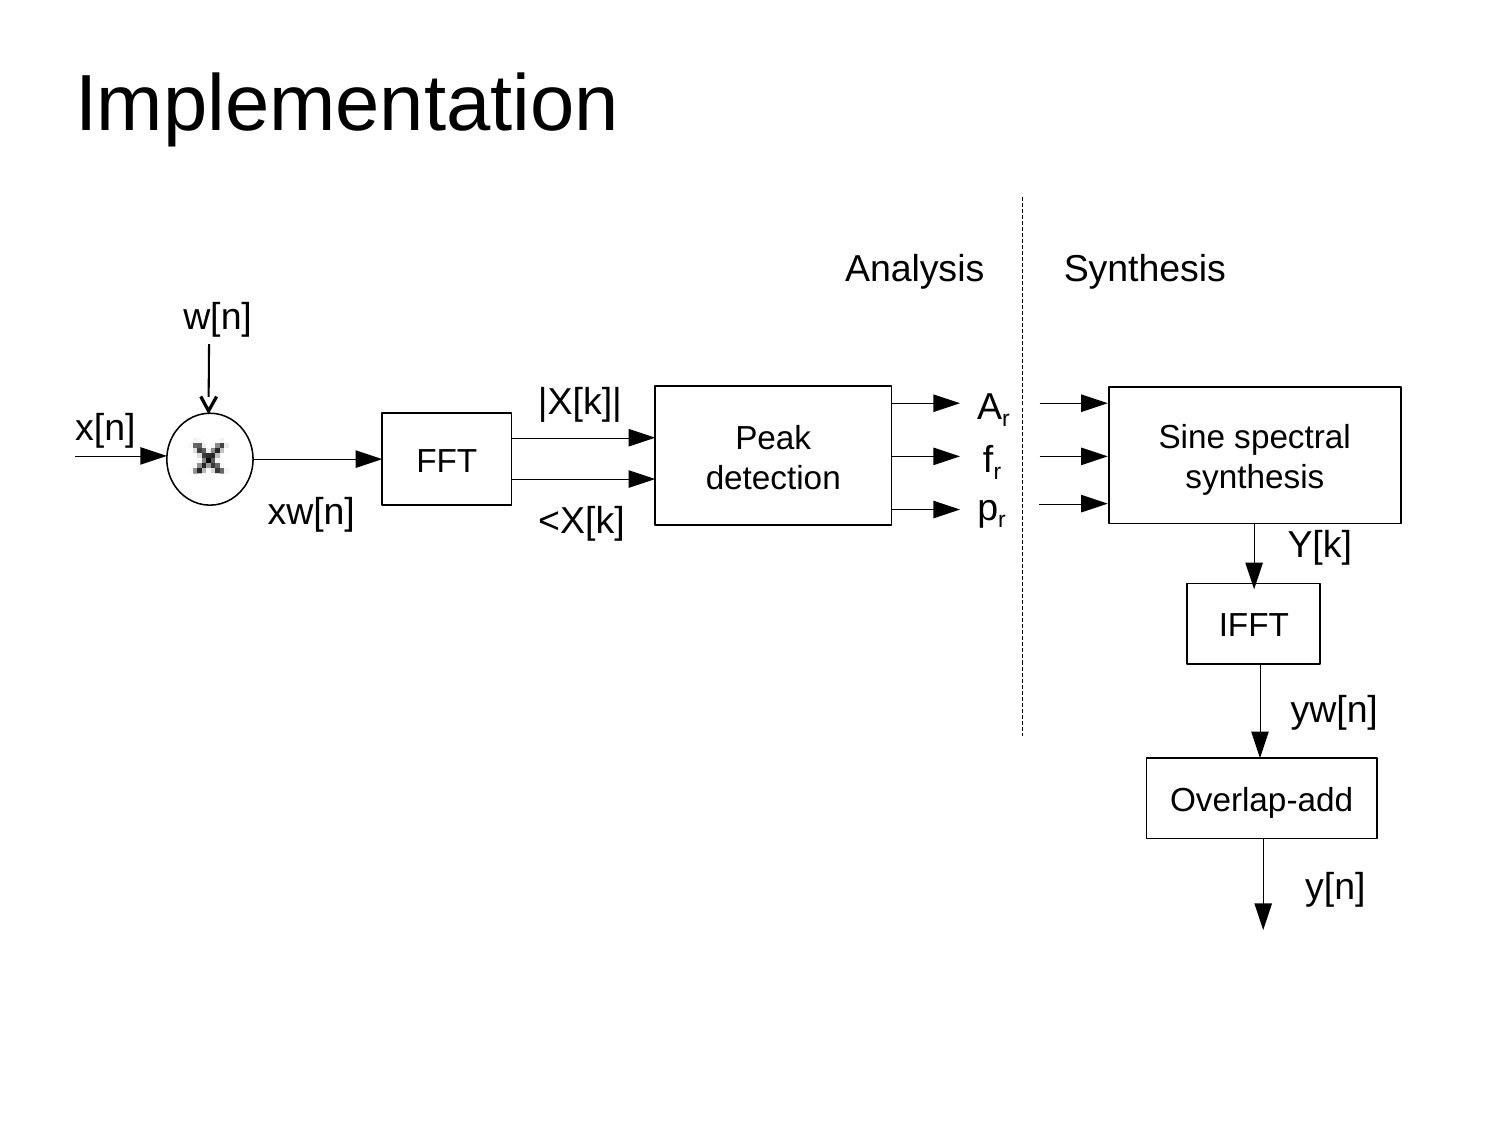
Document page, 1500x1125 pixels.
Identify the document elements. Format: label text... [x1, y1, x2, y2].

text_box x[n] [60, 399, 151, 456]
text_box Overlap-add [1146, 758, 1377, 839]
text_box yw[n] [1275, 681, 1394, 739]
text_box fr [968, 430, 1016, 478]
text_box pr [962, 478, 1021, 540]
text_box Synthesis [1048, 239, 1242, 297]
text_box FFT [382, 413, 512, 506]
text_box w[n] [168, 288, 268, 346]
text_box Sine spectral synthesis [1109, 386, 1401, 524]
text_box IFFT [1187, 583, 1320, 664]
text_box Ar [962, 377, 1025, 439]
text_box y[n] [1290, 858, 1381, 916]
text_box <X[k] [523, 491, 640, 549]
text_box Peak detection [655, 386, 892, 526]
picture [180, 423, 234, 474]
text_box Analysis [830, 239, 1000, 297]
title Implementation [75, 9, 1425, 198]
text_box xw[n] [252, 483, 370, 555]
text_box Y[k] [1272, 516, 1367, 574]
text_box |X[k]| [523, 373, 637, 431]
